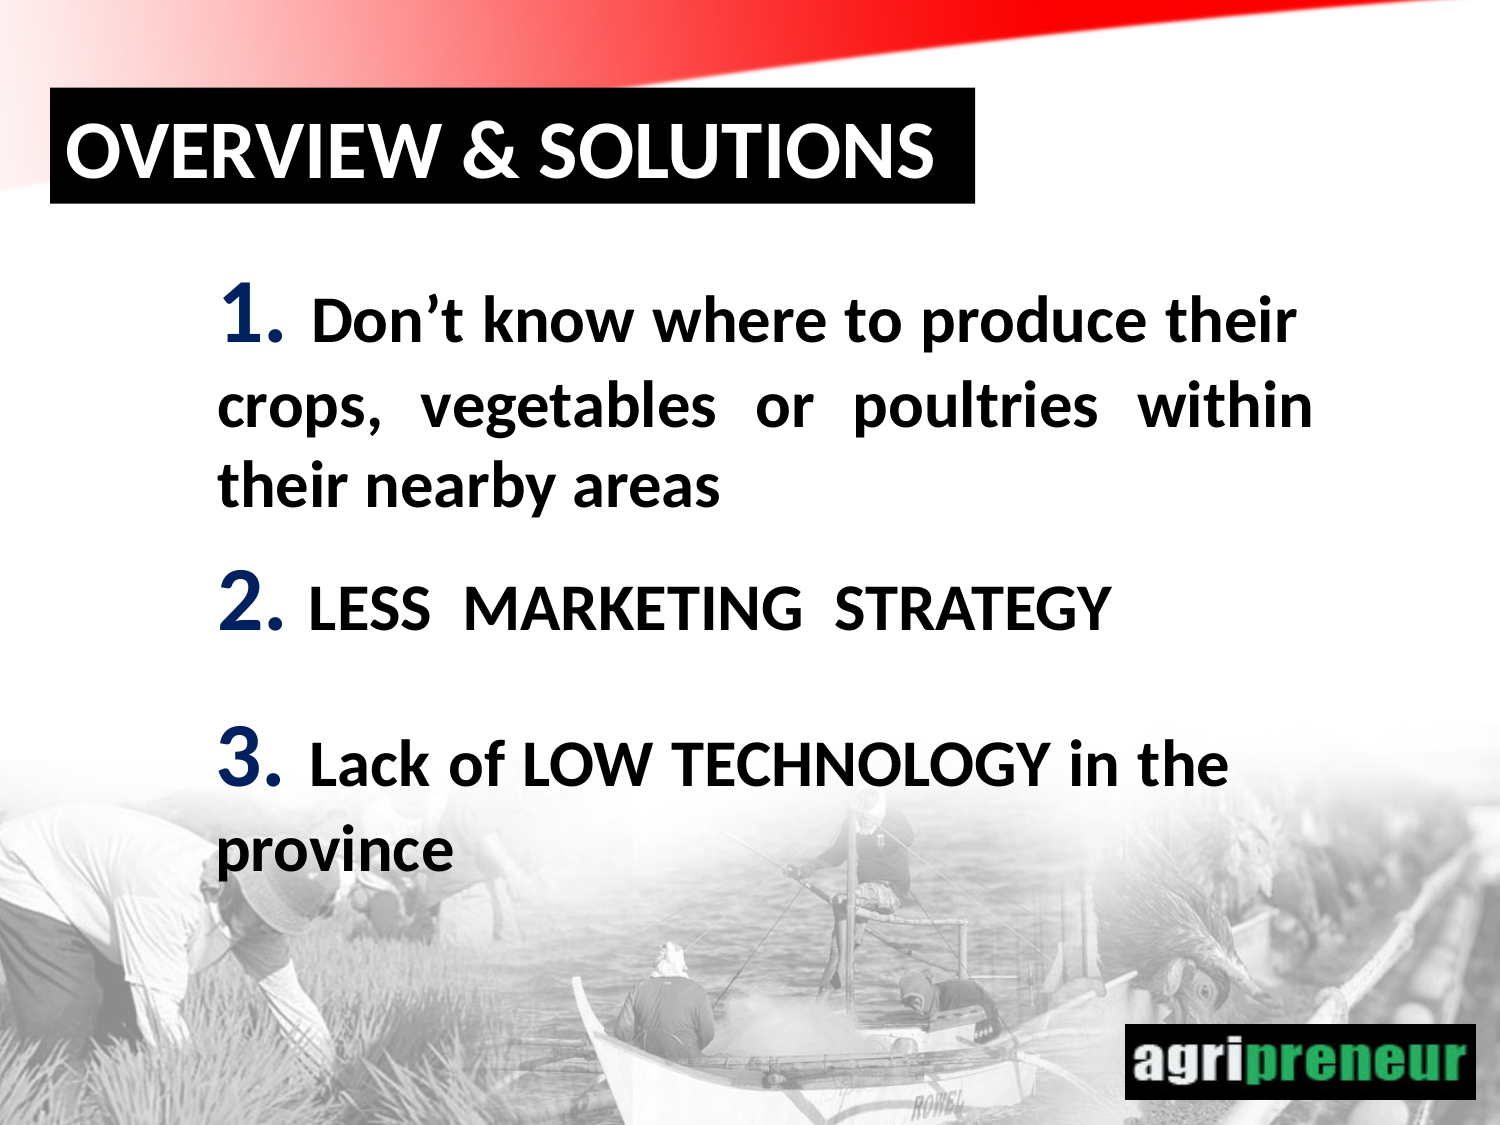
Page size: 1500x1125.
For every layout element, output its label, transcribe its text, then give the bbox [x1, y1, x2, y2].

text_box 3. Lack of LOW TECHNOLOGY in the province [200, 687, 1361, 895]
picture [0, 0, 1500, 1125]
text_box OVERVIEW & SOLUTIONS [50, 87, 976, 204]
text_box 2. LESS MARKETING STRATEGY [202, 531, 1363, 658]
text_box 1. Don’t know where to produce their crops, vegetables or poultries within their nearby areas [202, 243, 1363, 531]
